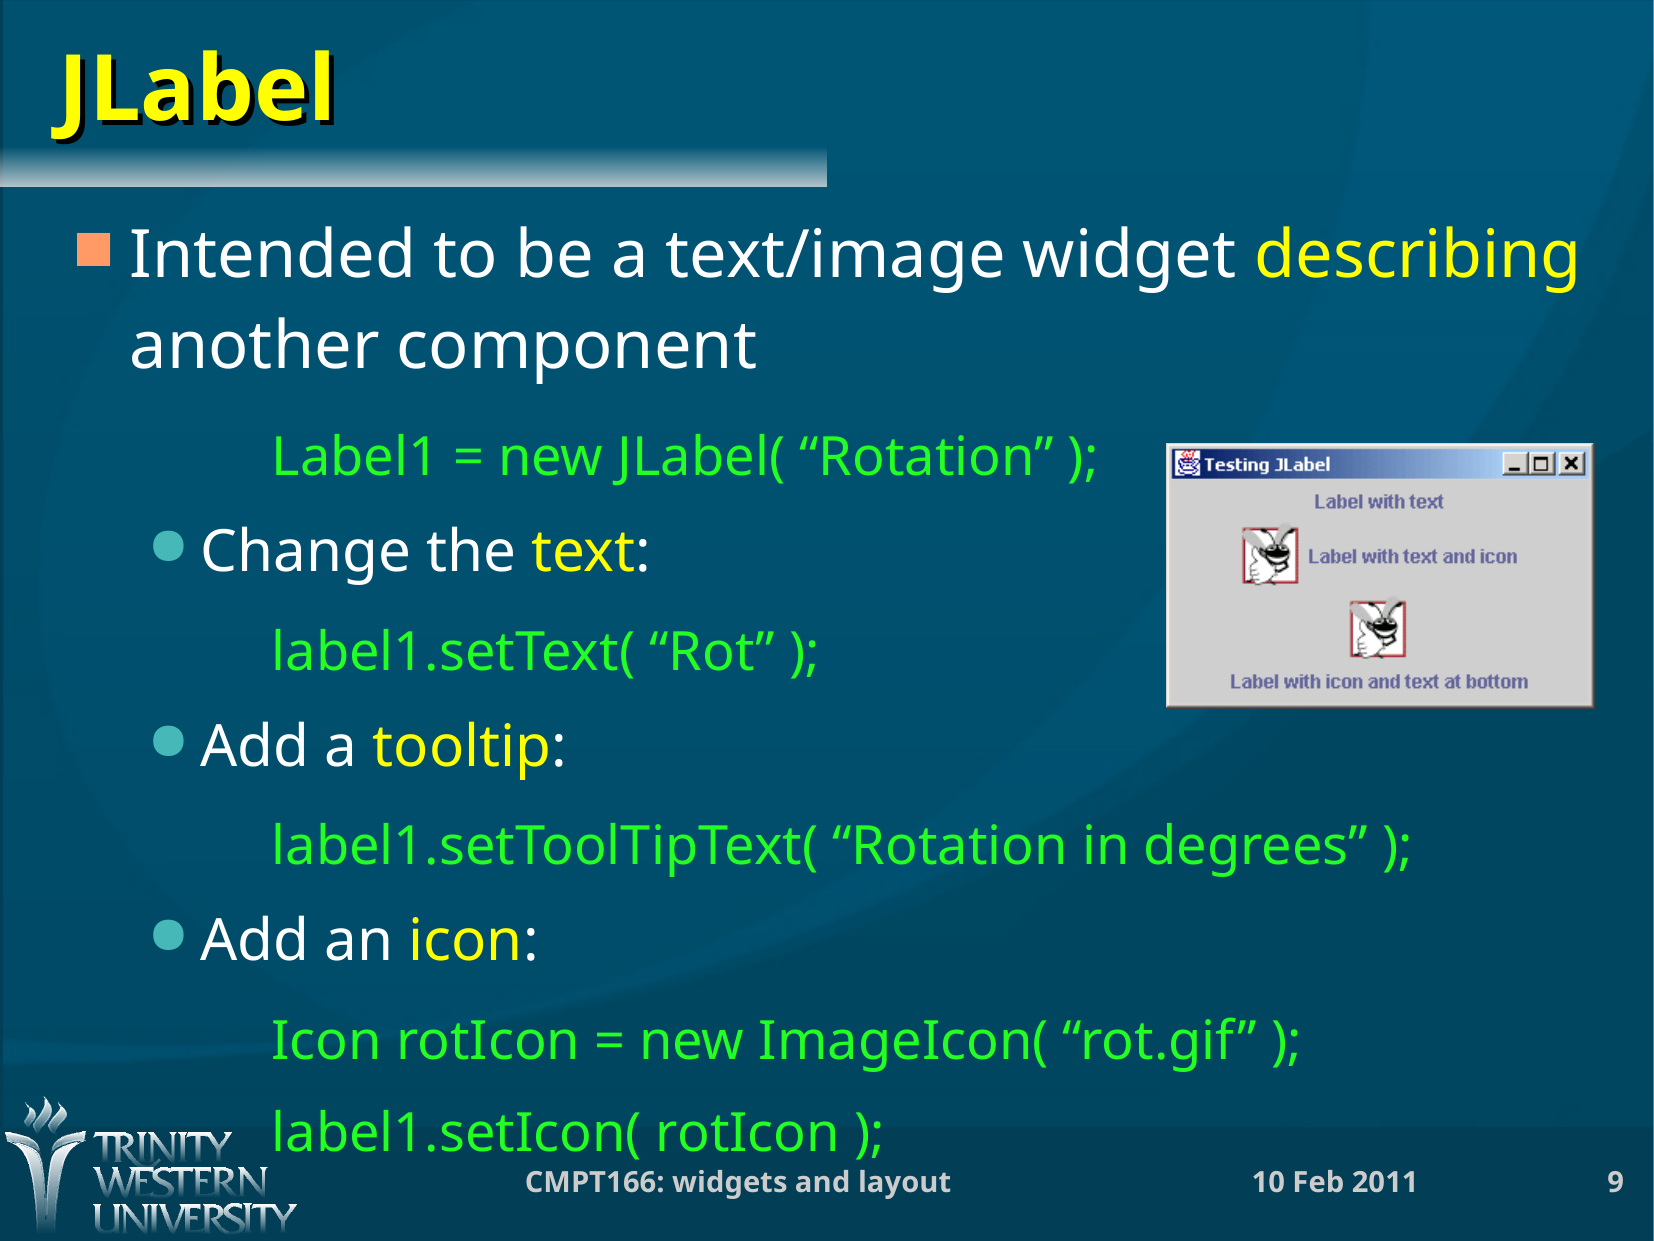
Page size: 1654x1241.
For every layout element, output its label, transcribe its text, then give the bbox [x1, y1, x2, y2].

picture [1167, 444, 1594, 708]
title JLabel [59, 19, 1595, 148]
list Intended to be a text/image widget describing another component Label1 = new JLabel( “Rotation” ); Change the text: label1.setText( “Rot” ); Add a tooltip: label1.setToolTipText( “Rotation in degrees” ); Add an icon: Icon rotIcon = new ImageIcon( “rot.gif” ); label1.setIcon( rotIcon ); [59, 206, 1625, 1052]
picture [38, 1227, 54, 1232]
list Event classes are in package java.awt.event e.g., the ActionListener interface uses the actionPerformed() method on an ActionEvent object [0, 154, 827, 158]
